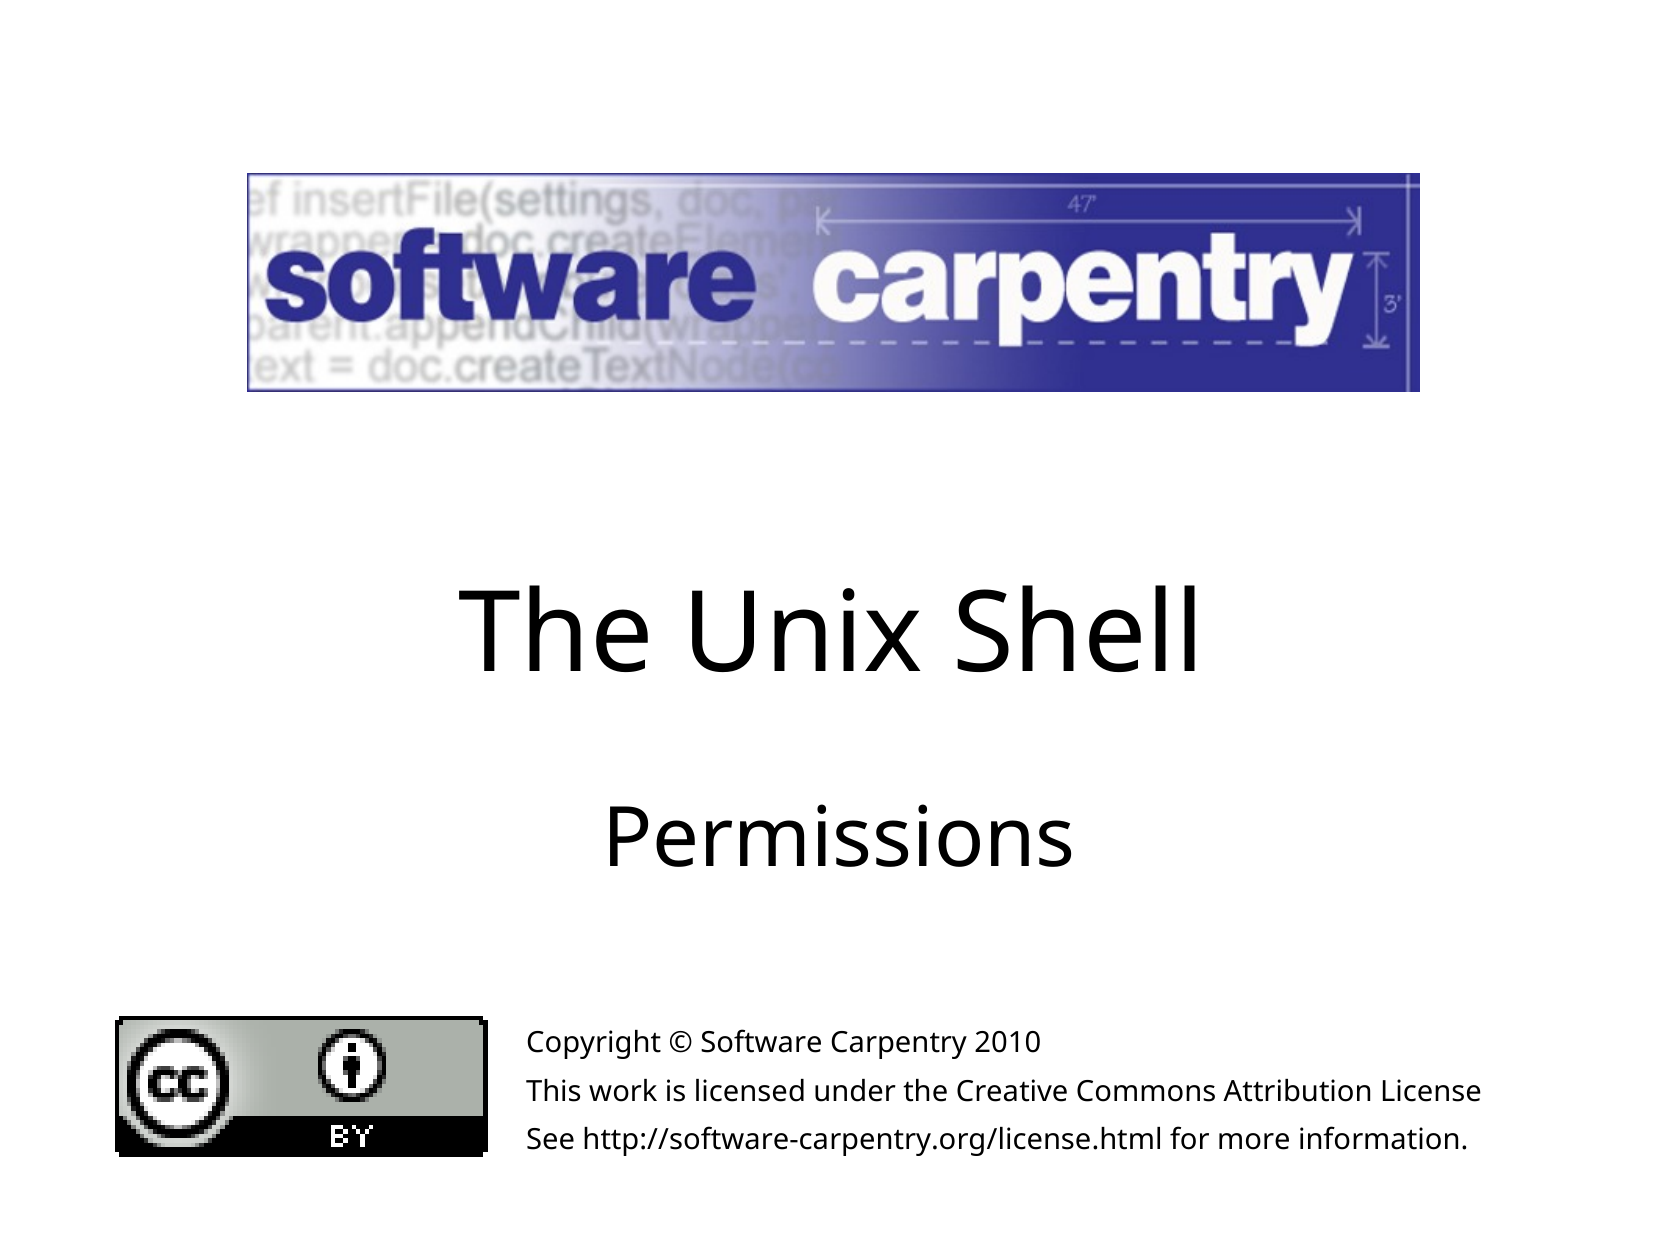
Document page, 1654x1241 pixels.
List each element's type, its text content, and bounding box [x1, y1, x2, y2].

text_box Permissions [188, 773, 1490, 883]
text_box Copyright © Software Carpentry 2010 This work is licensed under the Creative Commons Attribution License See http://software-carpentry.org/license.html for more information. [511, 1014, 1574, 1164]
picture [115, 1016, 488, 1158]
text_box The Unix Shell [245, 549, 1418, 697]
picture [247, 173, 1420, 392]
